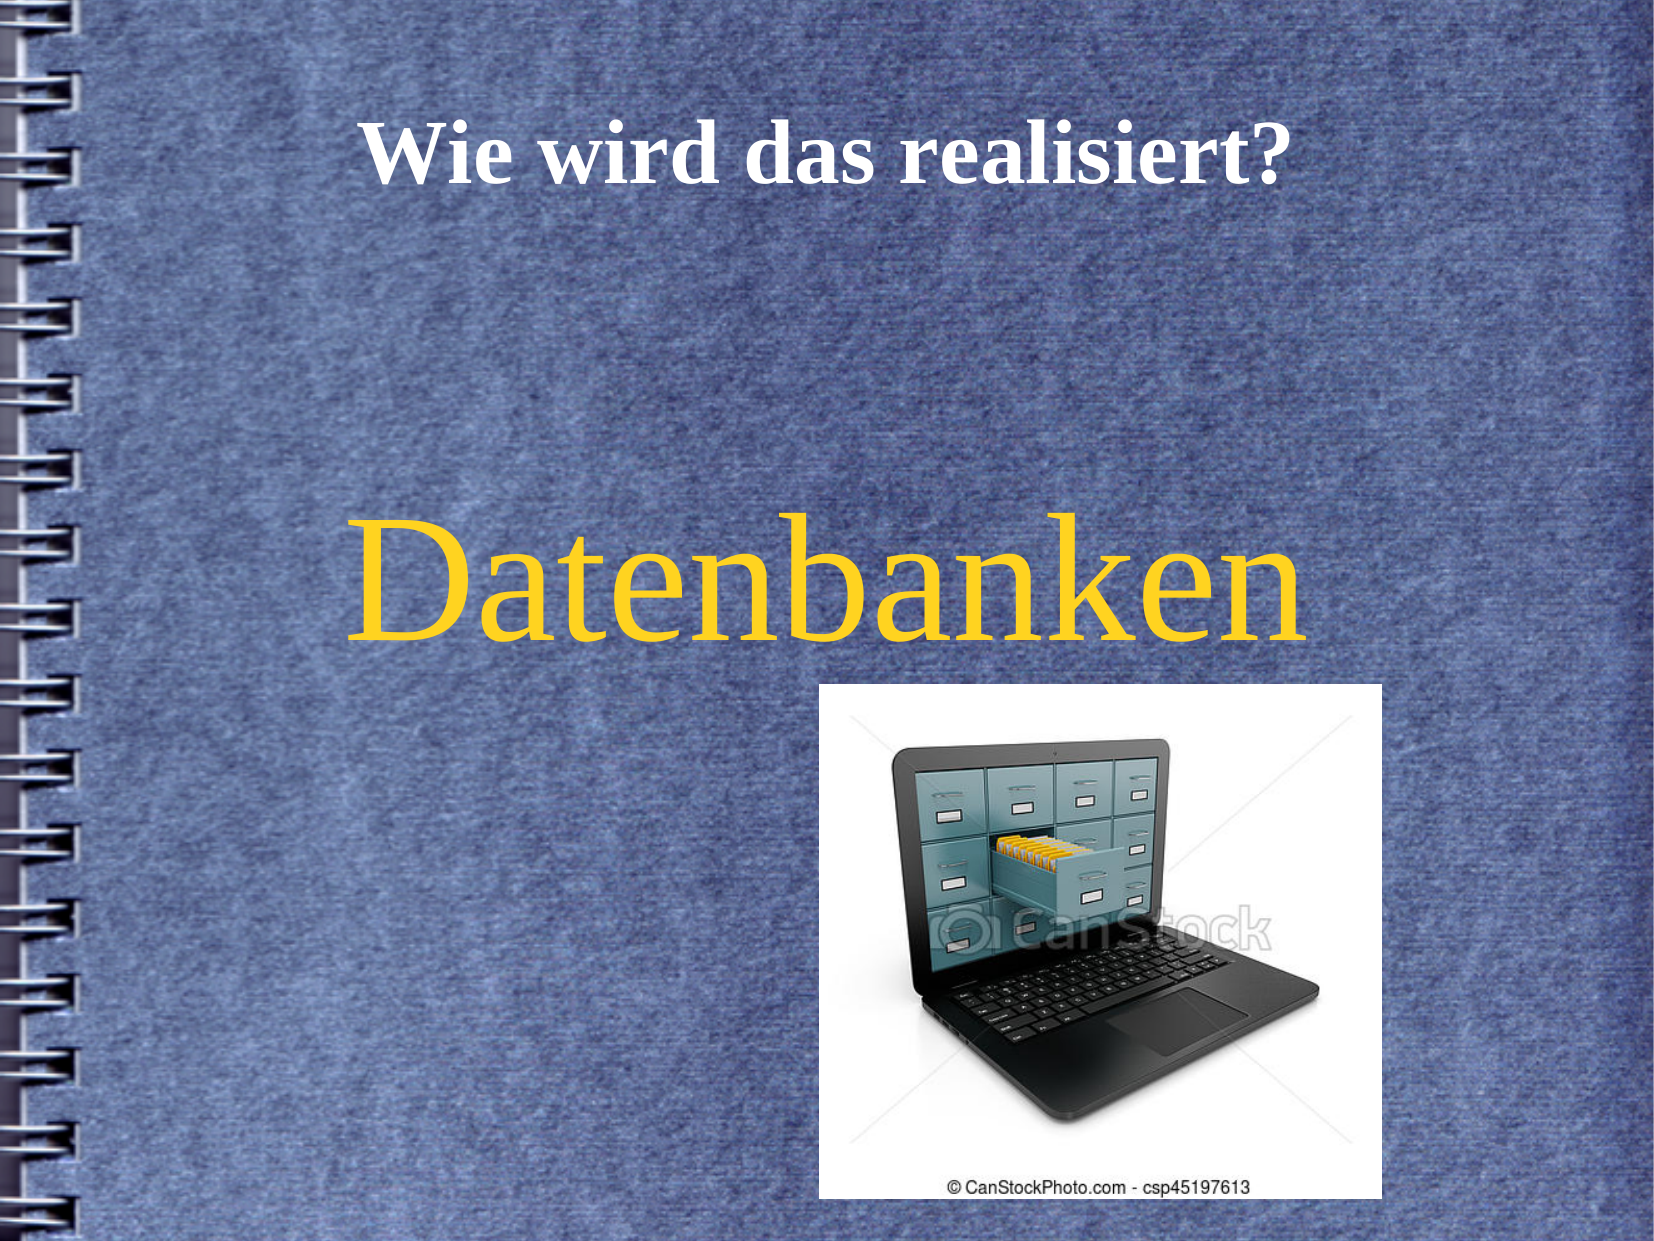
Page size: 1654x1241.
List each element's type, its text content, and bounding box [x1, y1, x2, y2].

picture [0, 0, 1654, 1241]
subtitle Datenbanken [82, 49, 1571, 1109]
